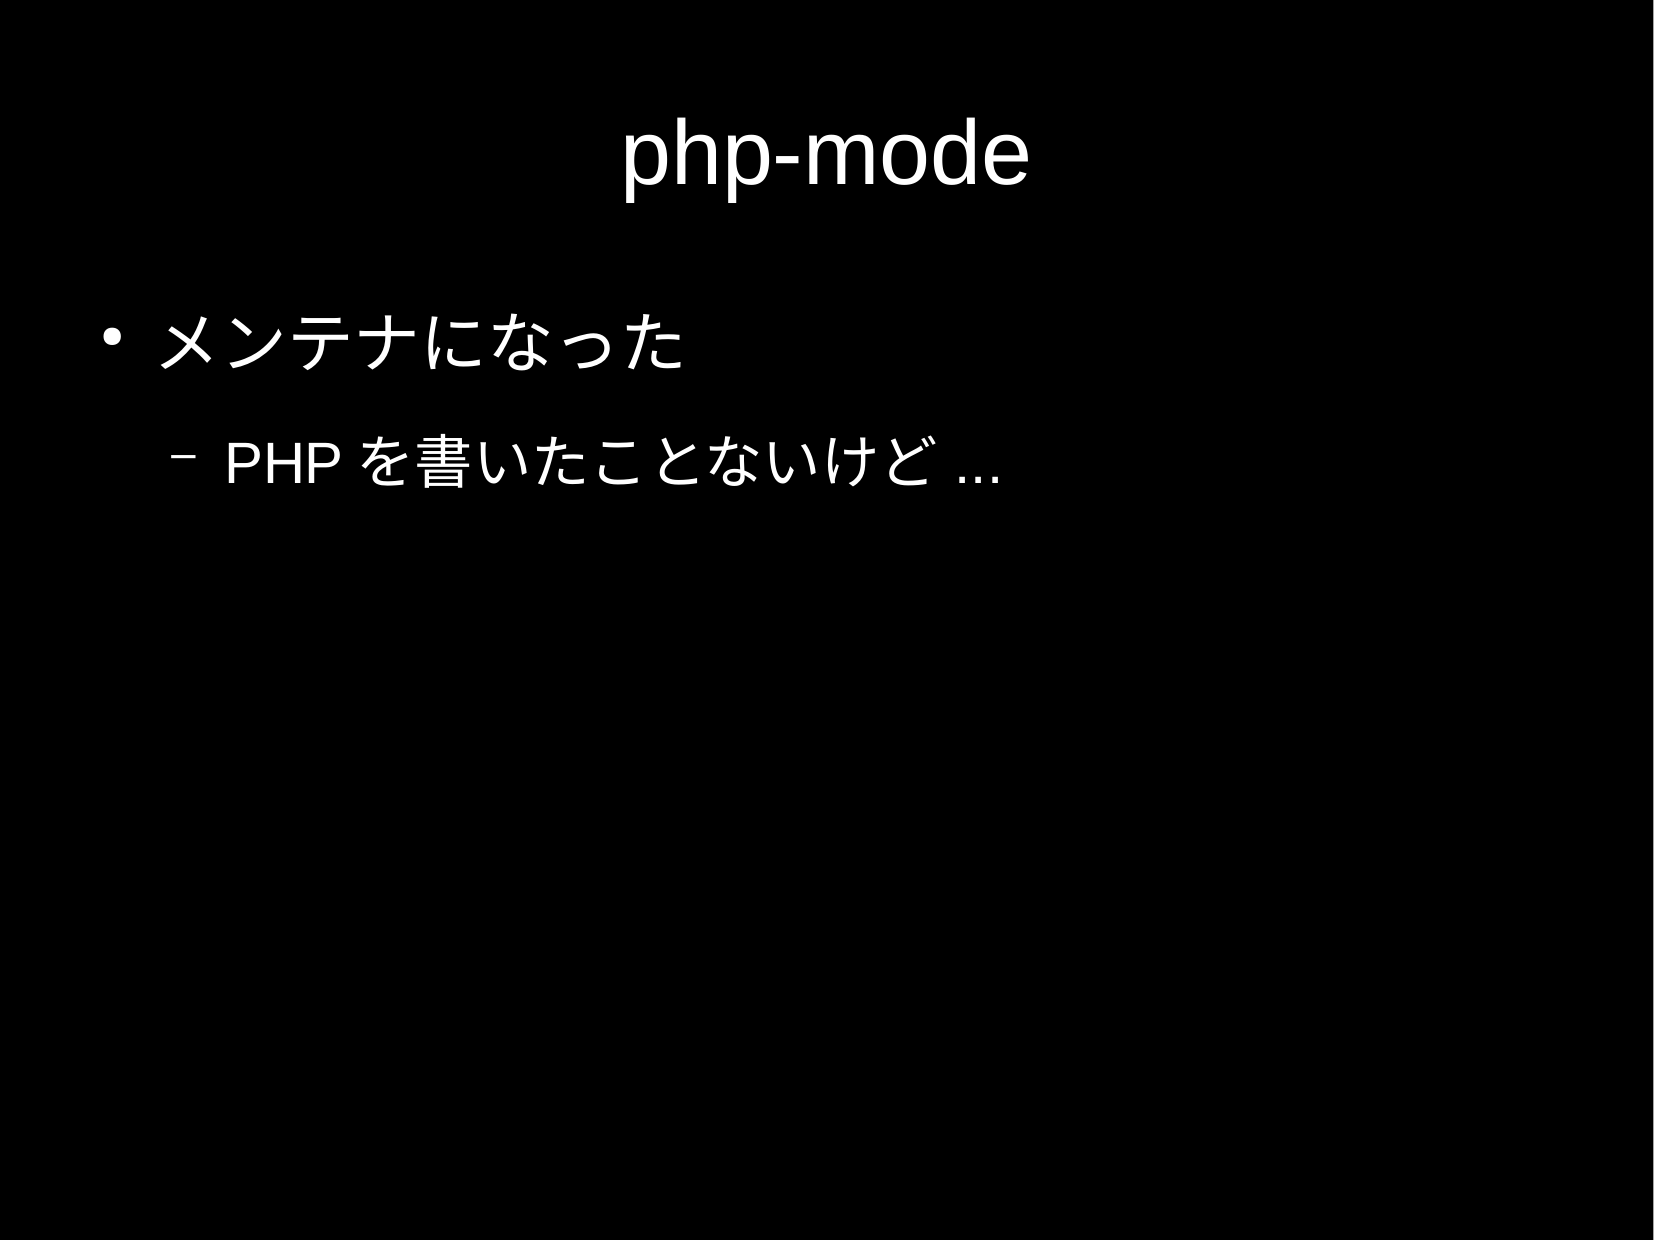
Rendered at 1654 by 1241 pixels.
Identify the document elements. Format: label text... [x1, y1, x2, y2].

list メンテナになった PHPを書いたことないけど... [82, 290, 1571, 1010]
title php-mode [82, 49, 1571, 257]
